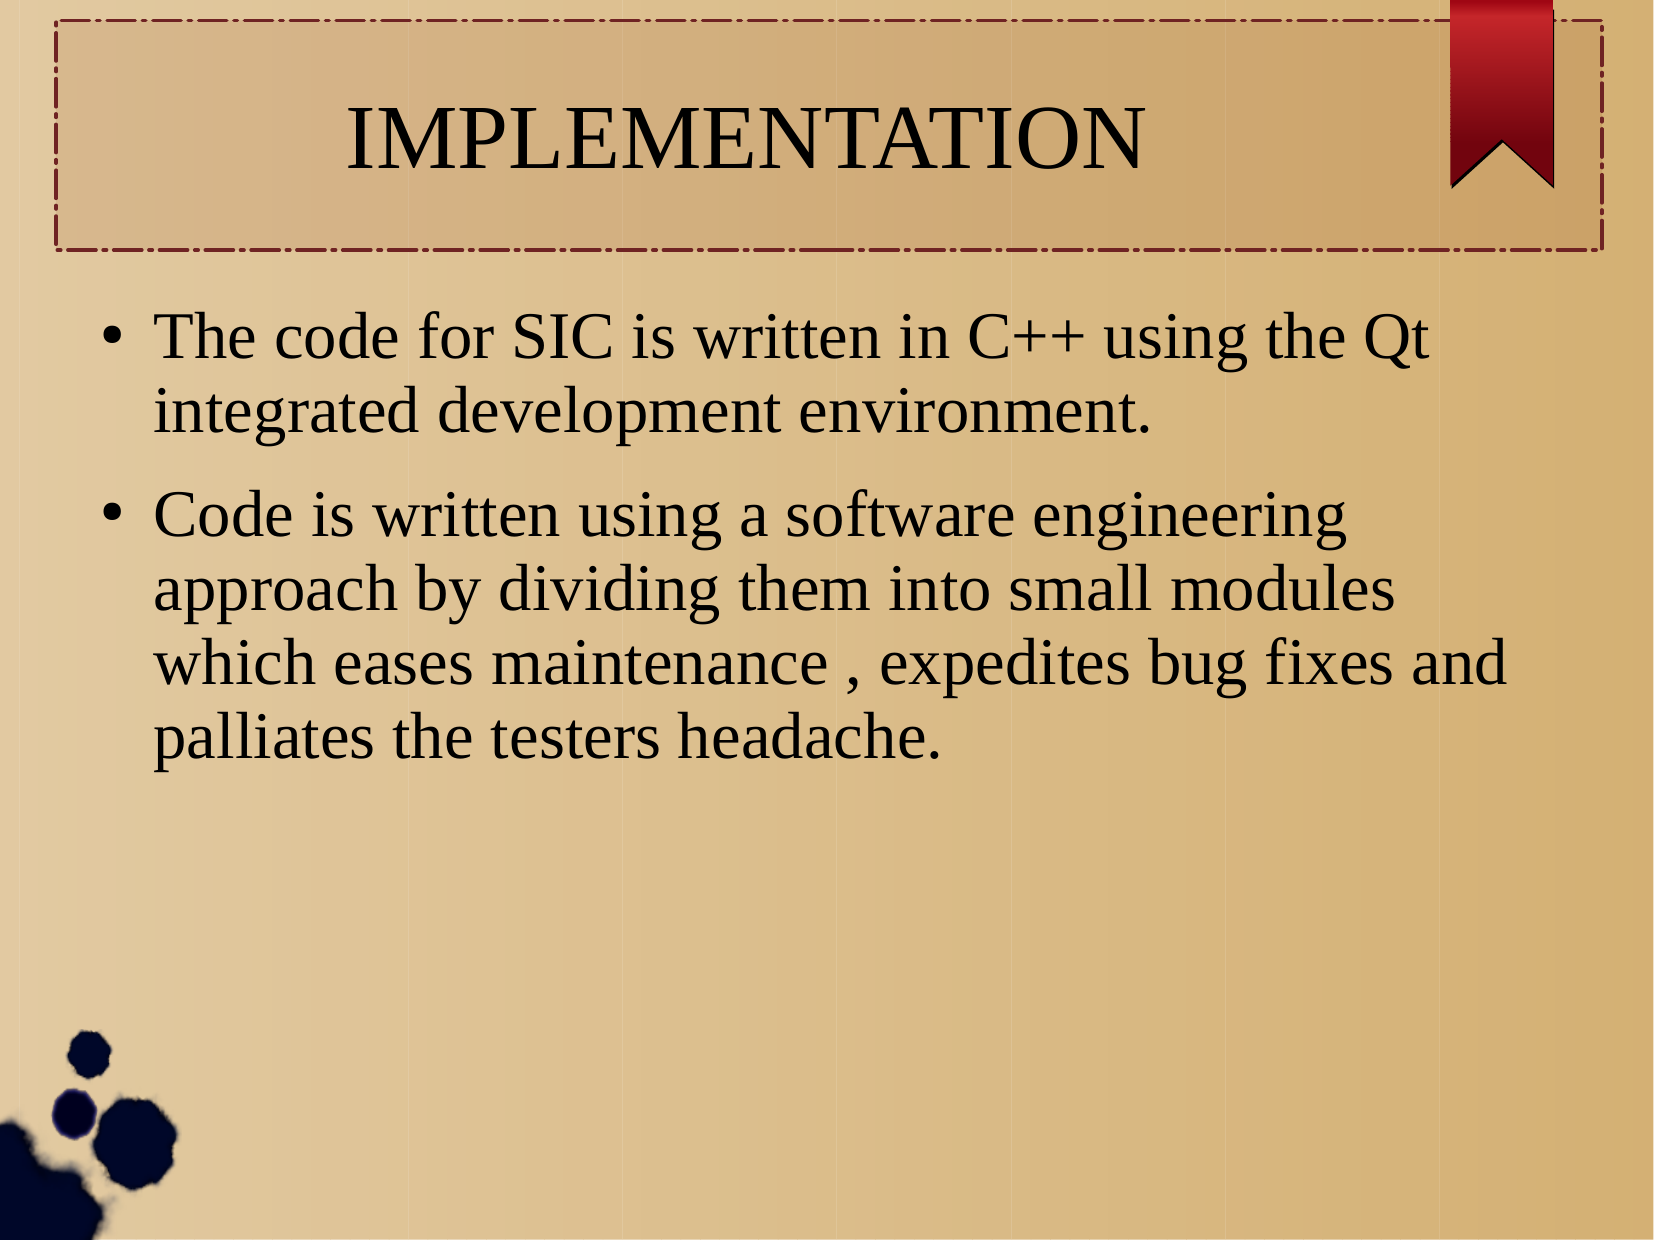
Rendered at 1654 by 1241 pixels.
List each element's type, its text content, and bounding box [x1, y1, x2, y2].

title IMPLEMENTATION [82, 47, 1412, 229]
list The code for SIC is written in C++ using the Qt integrated development environment. Code is written using a software engineering approach by dividing them into small modules which eases maintenance , expedites bug fixes and palliates the testers headache. [82, 299, 1571, 1019]
